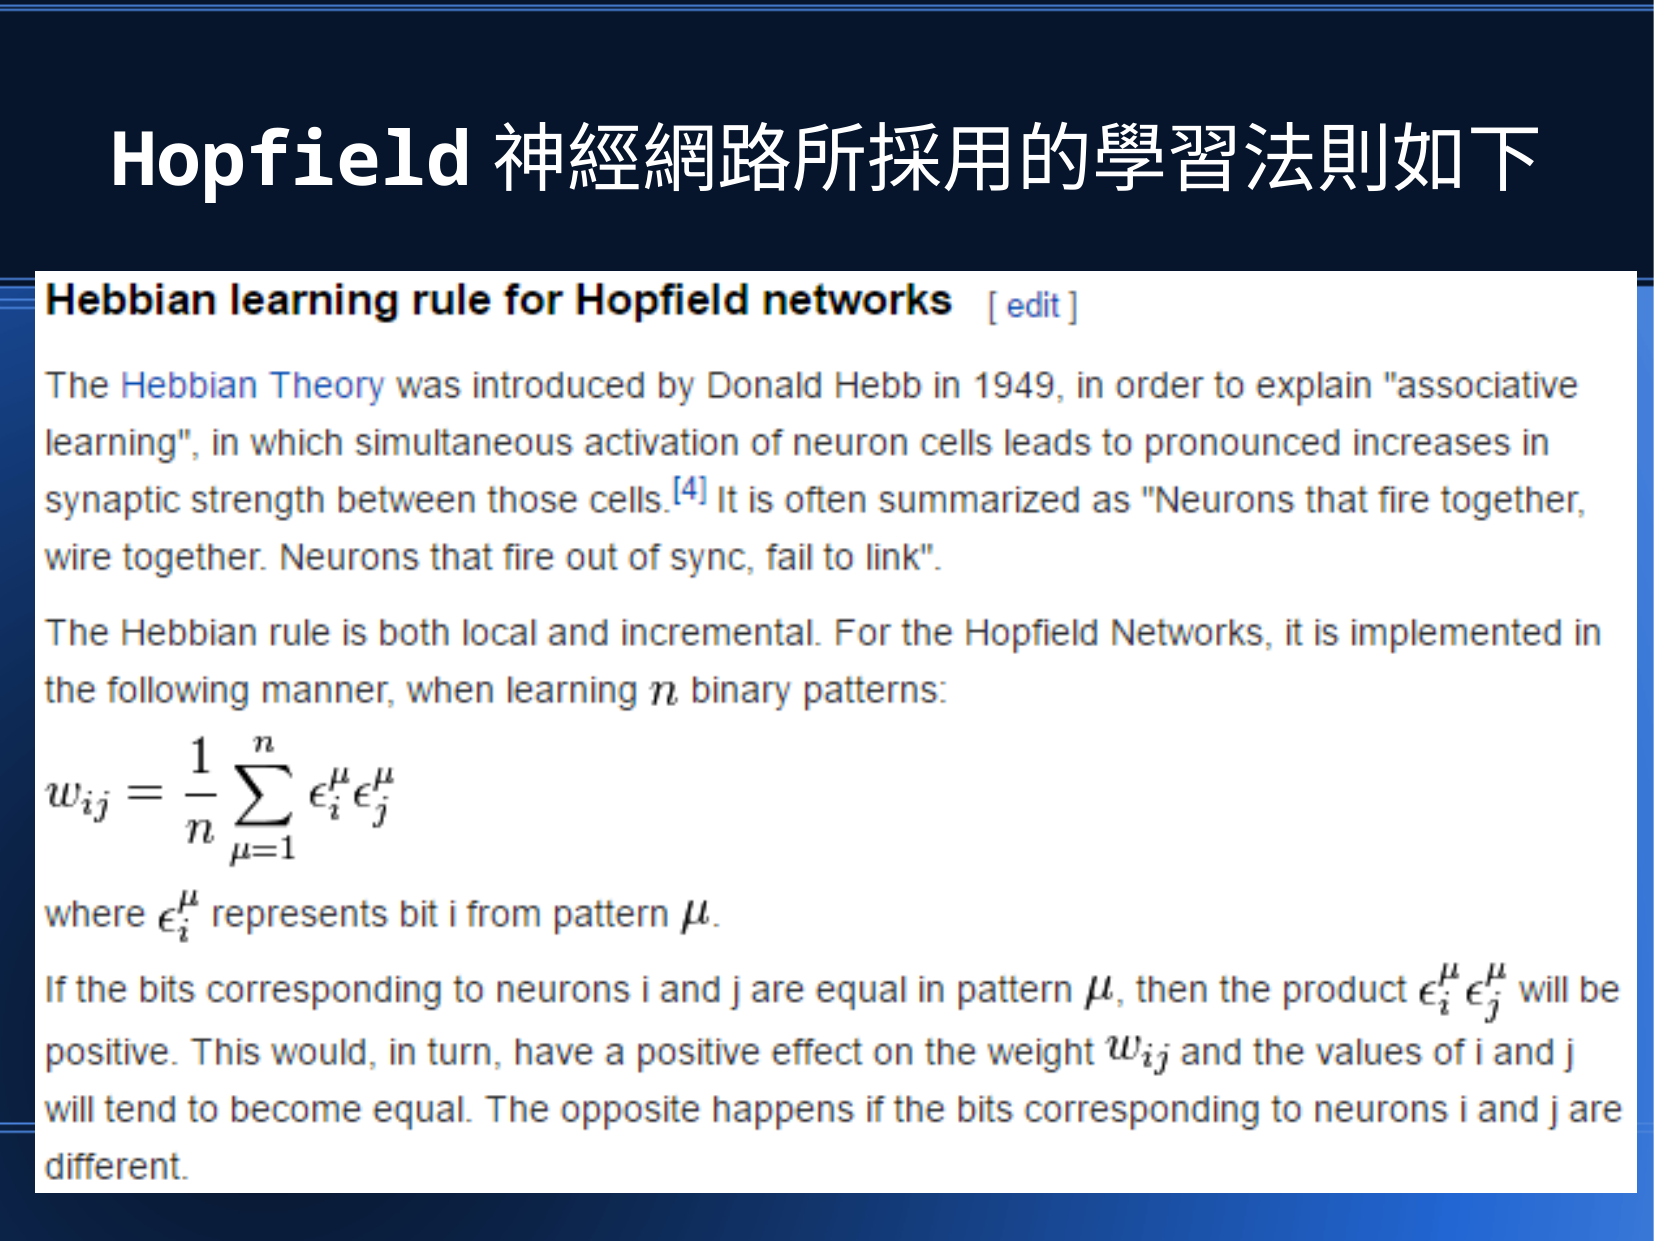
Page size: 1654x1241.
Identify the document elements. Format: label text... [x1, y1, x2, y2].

picture [0, 0, 1654, 1241]
title Hopfield神經網路所採用的學習法則如下 [82, 49, 1571, 257]
